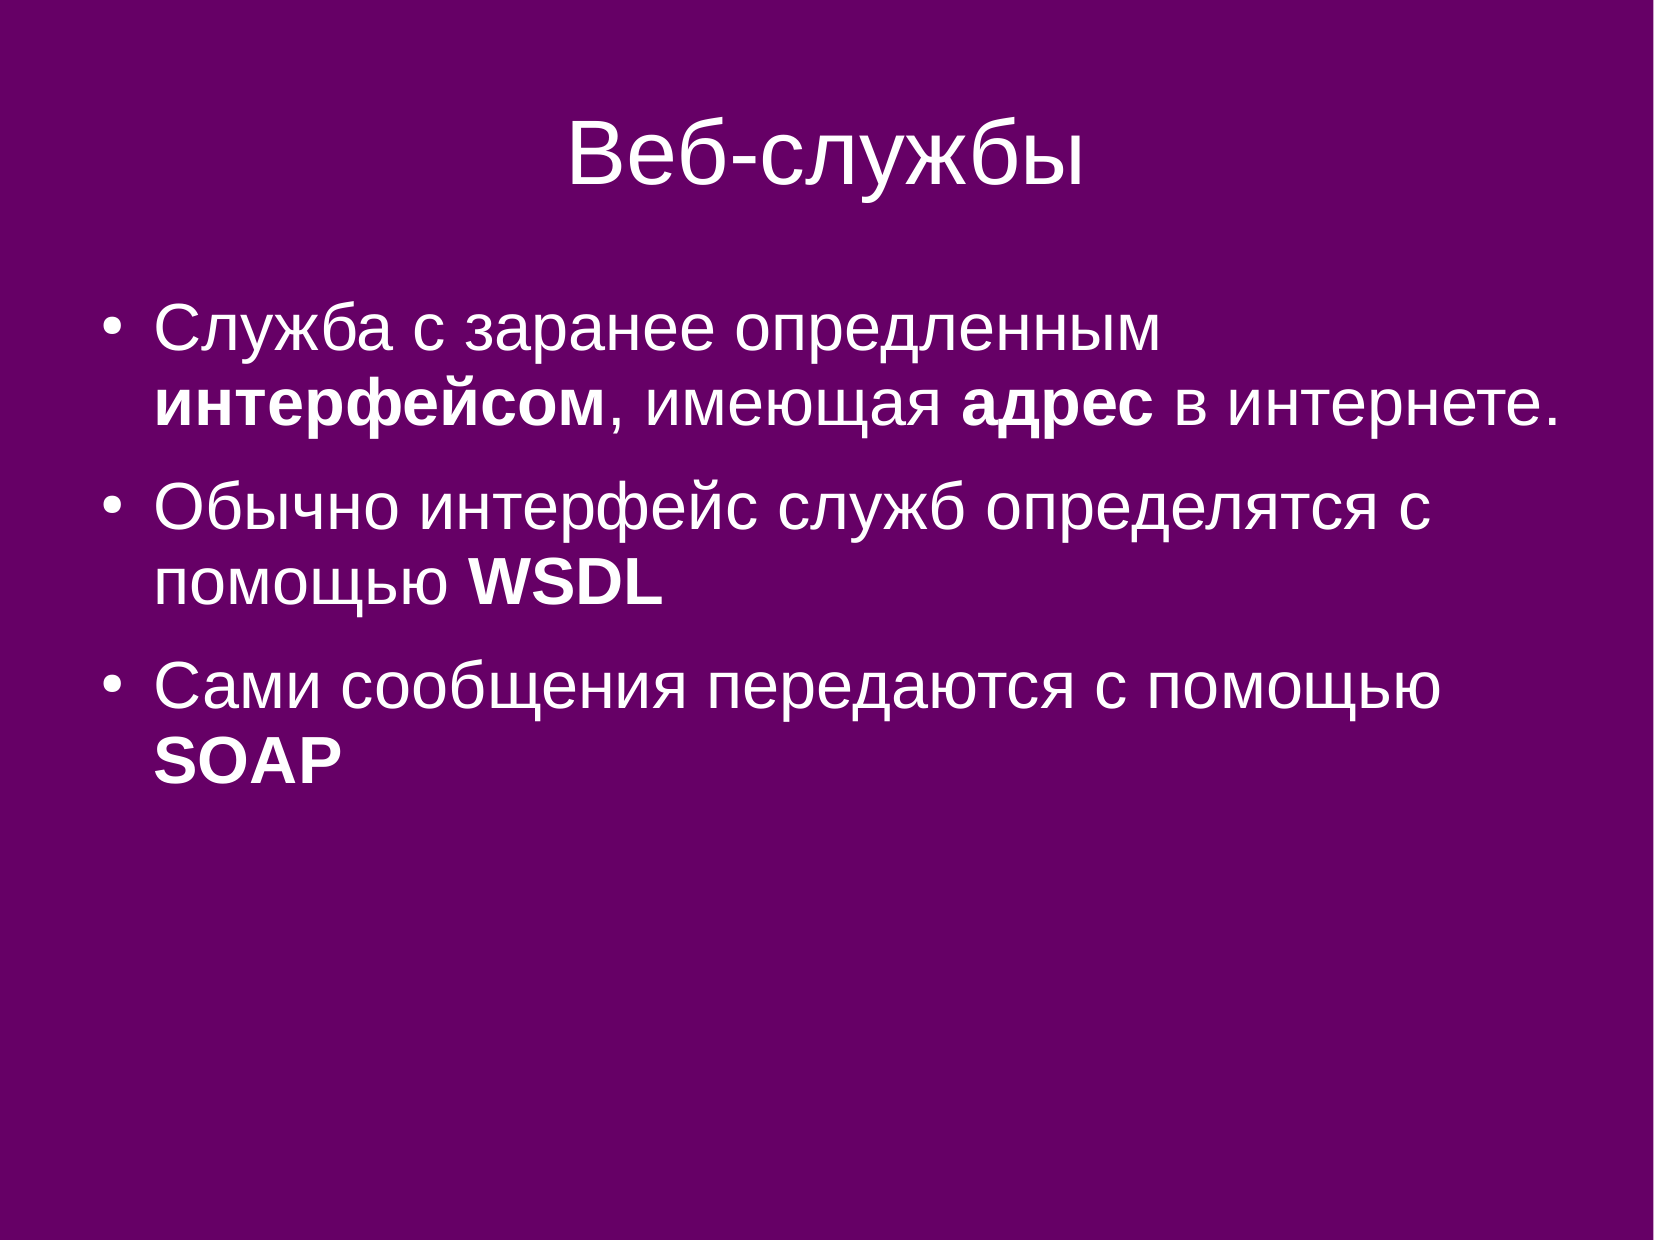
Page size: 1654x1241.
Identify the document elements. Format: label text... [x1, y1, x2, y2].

list Служба с заранее опредленным интерфейсом, имеющая адрес в интернете. Обычно интерфейс служб определятся с помощью WSDL Сами сообщения передаются с помощью SOAP [82, 290, 1571, 1010]
title Веб-службы [82, 49, 1571, 257]
